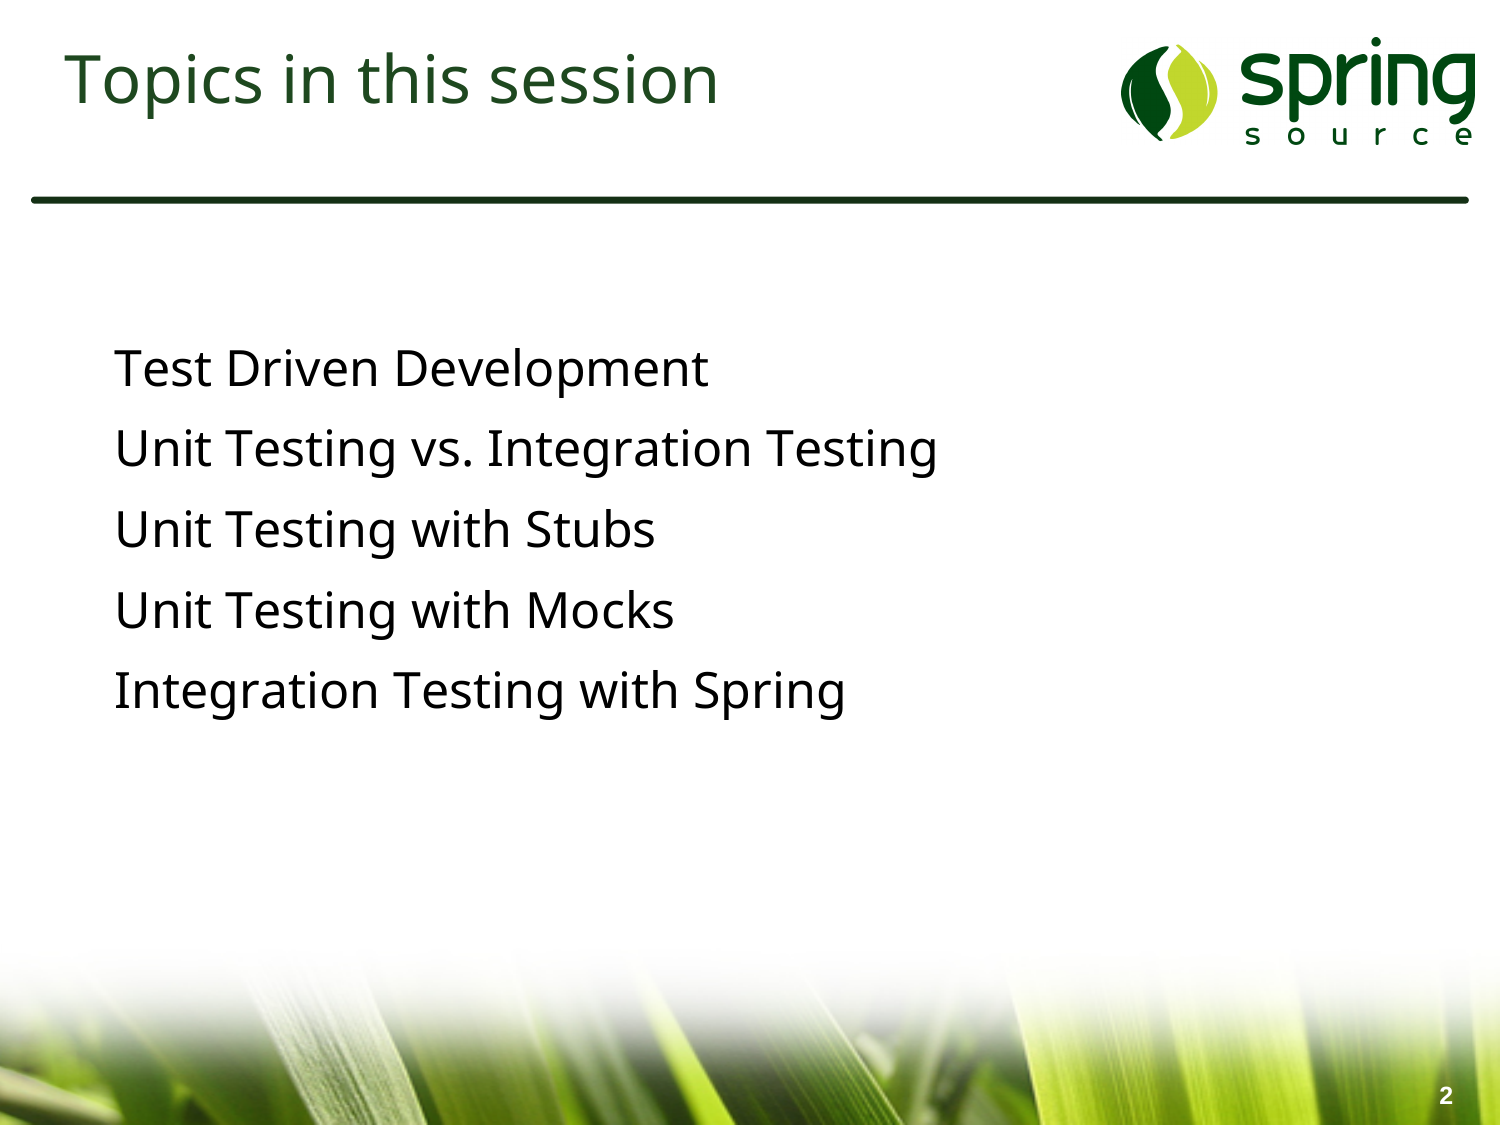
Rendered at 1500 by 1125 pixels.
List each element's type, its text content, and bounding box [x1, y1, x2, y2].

picture [0, 944, 1500, 1125]
title Topics in this session [50, 24, 1326, 213]
list Test Driven Development Unit Testing vs. Integration Testing Unit Testing with Stubs Unit Testing with Mocks Integration Testing with Spring [99, 324, 1376, 1001]
picture [1326, 37, 1475, 145]
